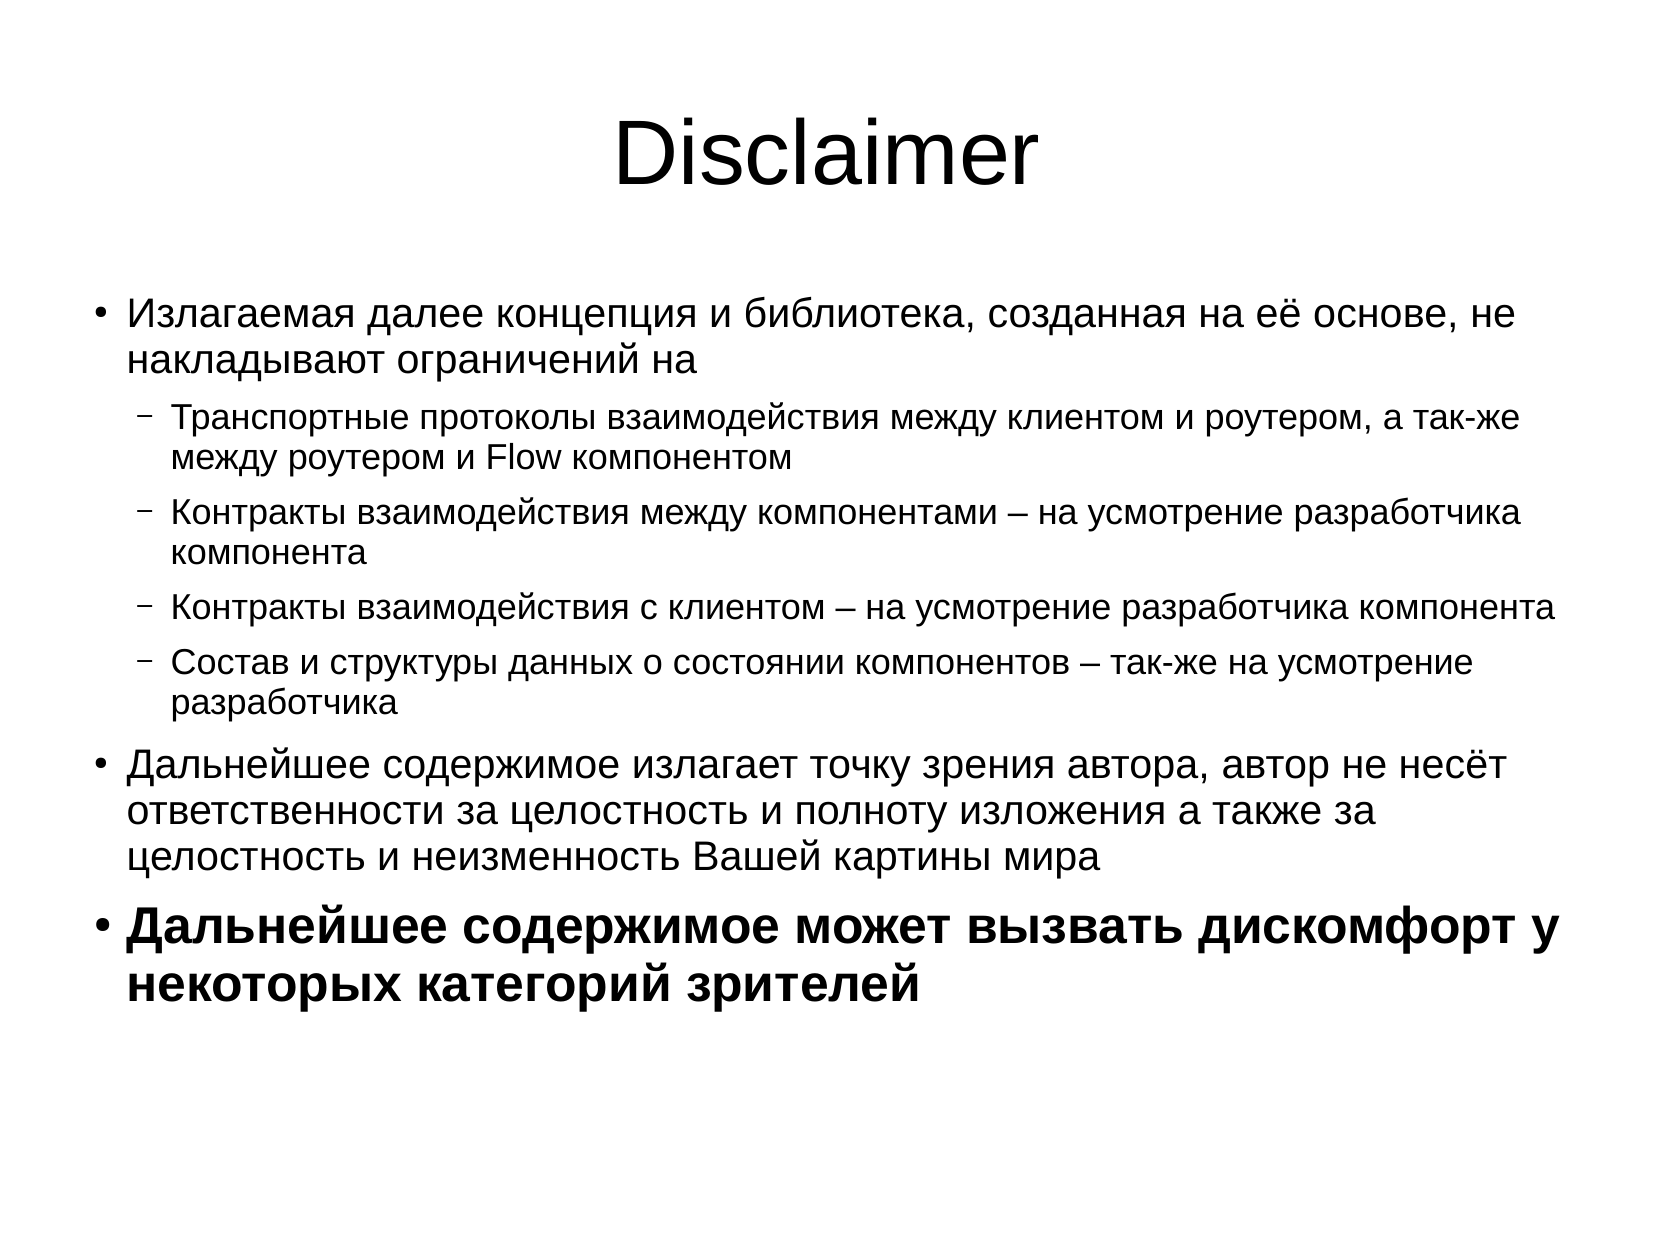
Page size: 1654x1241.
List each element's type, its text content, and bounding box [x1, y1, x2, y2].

list Излагаемая далее концепция и библиотека, созданная на её основе, не накладывают ограничений на Транспортные протоколы взаимодействия между клиентом и роутером, а так-же между роутером и Flow компонентом Контракты взаимодействия между компонентами – на усмотрение разработчика компонента Контракты взаимодействия с клиентом – на усмотрение разработчика компонента Состав и структуры данных о состоянии компонентов – так-же на усмотрение разработчика Дальнейшее содержимое излагает точку зрения автора, автор не несёт ответственности за целостность и полноту изложения а также за целостность и неизменность Вашей картины мира Дальнейшее содержимое может вызвать дискомфорт у некоторых категорий зрителей [82, 290, 1571, 1066]
title Disclaimer [82, 49, 1571, 257]
